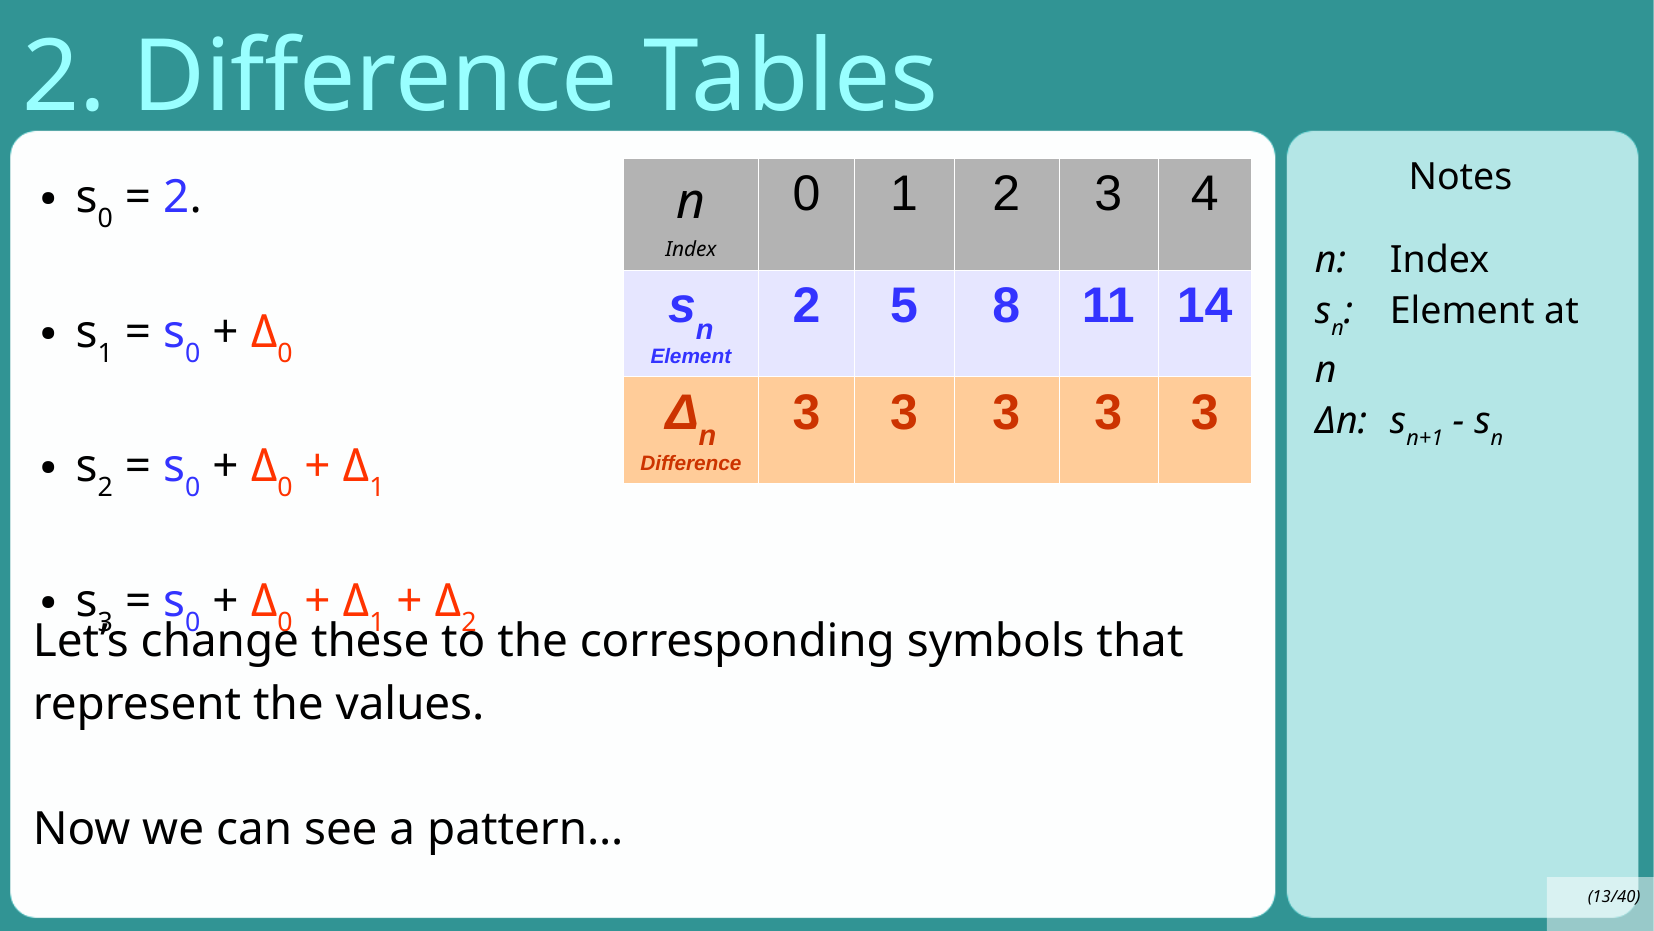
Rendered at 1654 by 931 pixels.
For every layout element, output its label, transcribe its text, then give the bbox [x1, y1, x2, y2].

table_header n Index [624, 159, 758, 270]
table_header 0 [759, 159, 854, 270]
table_cell 3 [955, 377, 1059, 483]
table_cell 14 [1159, 271, 1251, 376]
text_box s0 = 2. s1 = s0 + Δ0 s2 = s0 + Δ0 + Δ1 s3 = s0 + Δ0 + Δ1 + Δ2 [40, 163, 623, 591]
table_cell 8 [955, 271, 1059, 376]
table_cell 2 [759, 271, 854, 376]
table_header 3 [1060, 159, 1158, 270]
table_cell 11 [1060, 271, 1158, 376]
table_cell 3 [1060, 377, 1158, 483]
text_box Let’s change these to the corresponding symbols that represent the values. Now we can see a pattern… [32, 607, 1258, 899]
table_header 2 [955, 159, 1059, 270]
title 2. Difference Tables [22, 13, 1511, 130]
table_header 4 [1159, 159, 1251, 270]
table_cell sn Element [624, 271, 758, 376]
table_cell 3 [855, 377, 954, 483]
picture [0, 0, 1654, 931]
text_box n: Index sn: Element at n Δn: sn+1 - sn [1300, 225, 1622, 385]
table_header 1 [855, 159, 954, 270]
table_cell 3 [1159, 377, 1251, 483]
table_cell Δn Difference [624, 377, 758, 483]
text_box Notes [1290, 141, 1631, 661]
table_cell 3 [759, 377, 854, 483]
table_cell 5 [855, 271, 954, 376]
text_box (<number>/40) [1546, 877, 1654, 931]
